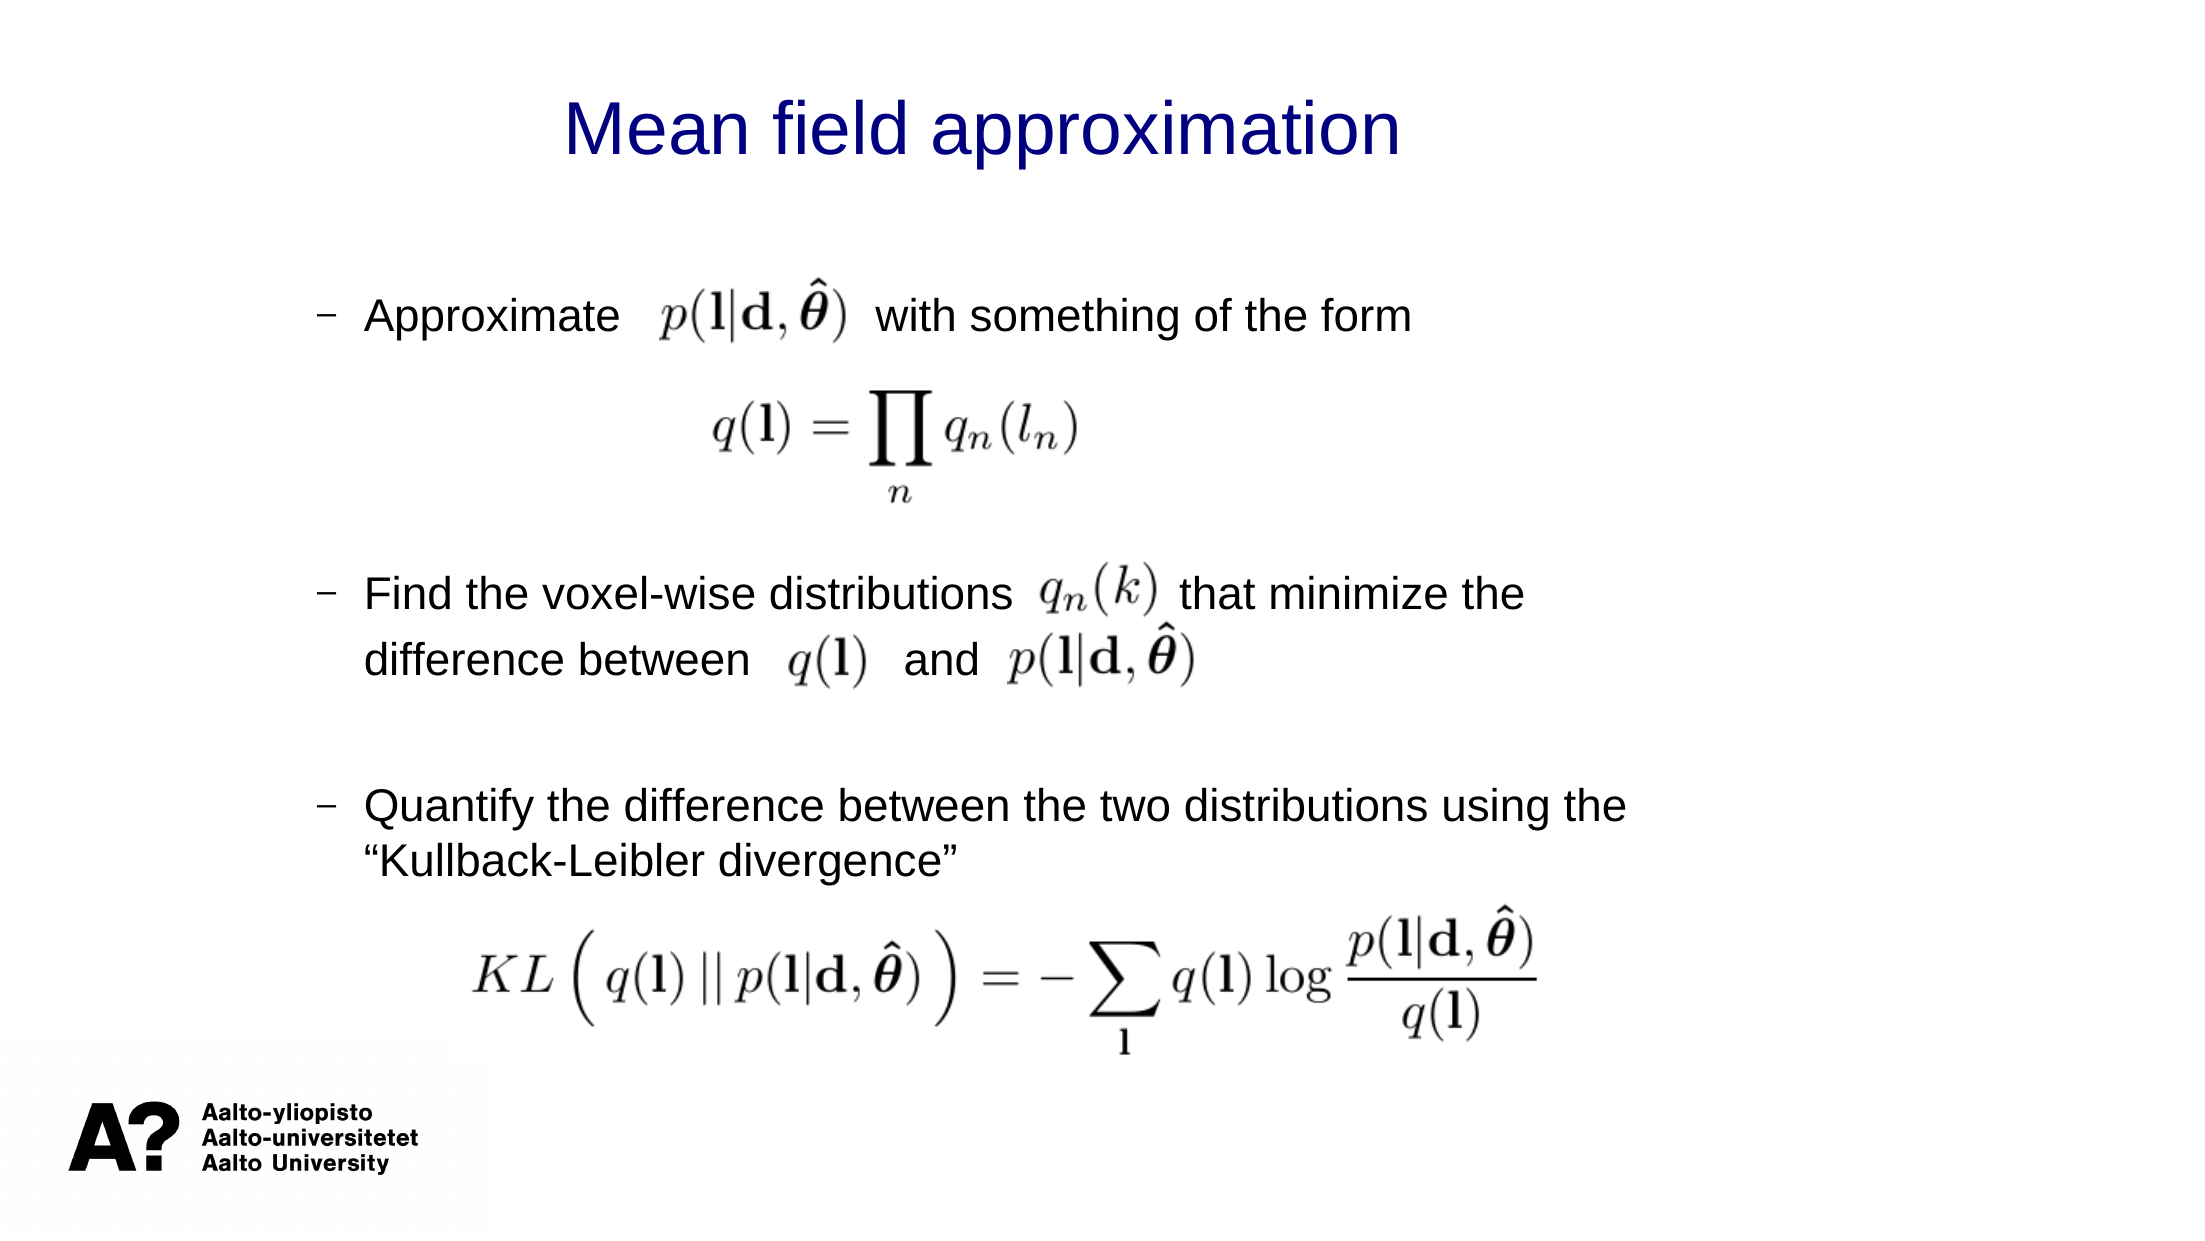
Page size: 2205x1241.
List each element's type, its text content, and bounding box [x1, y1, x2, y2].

title Mean field approximation [326, 65, 1640, 179]
list Quantify the difference between the two distributions using the “Kullback-Leibler divergence” [227, 768, 1653, 940]
picture [659, 274, 849, 350]
picture [1007, 546, 1197, 694]
picture [0, 901, 1548, 1239]
list Approximate with something of the form [227, 278, 1653, 450]
picture [776, 617, 874, 702]
list Find the voxel-wise distributions that minimize the difference between and [227, 555, 1653, 728]
picture [699, 375, 1080, 509]
